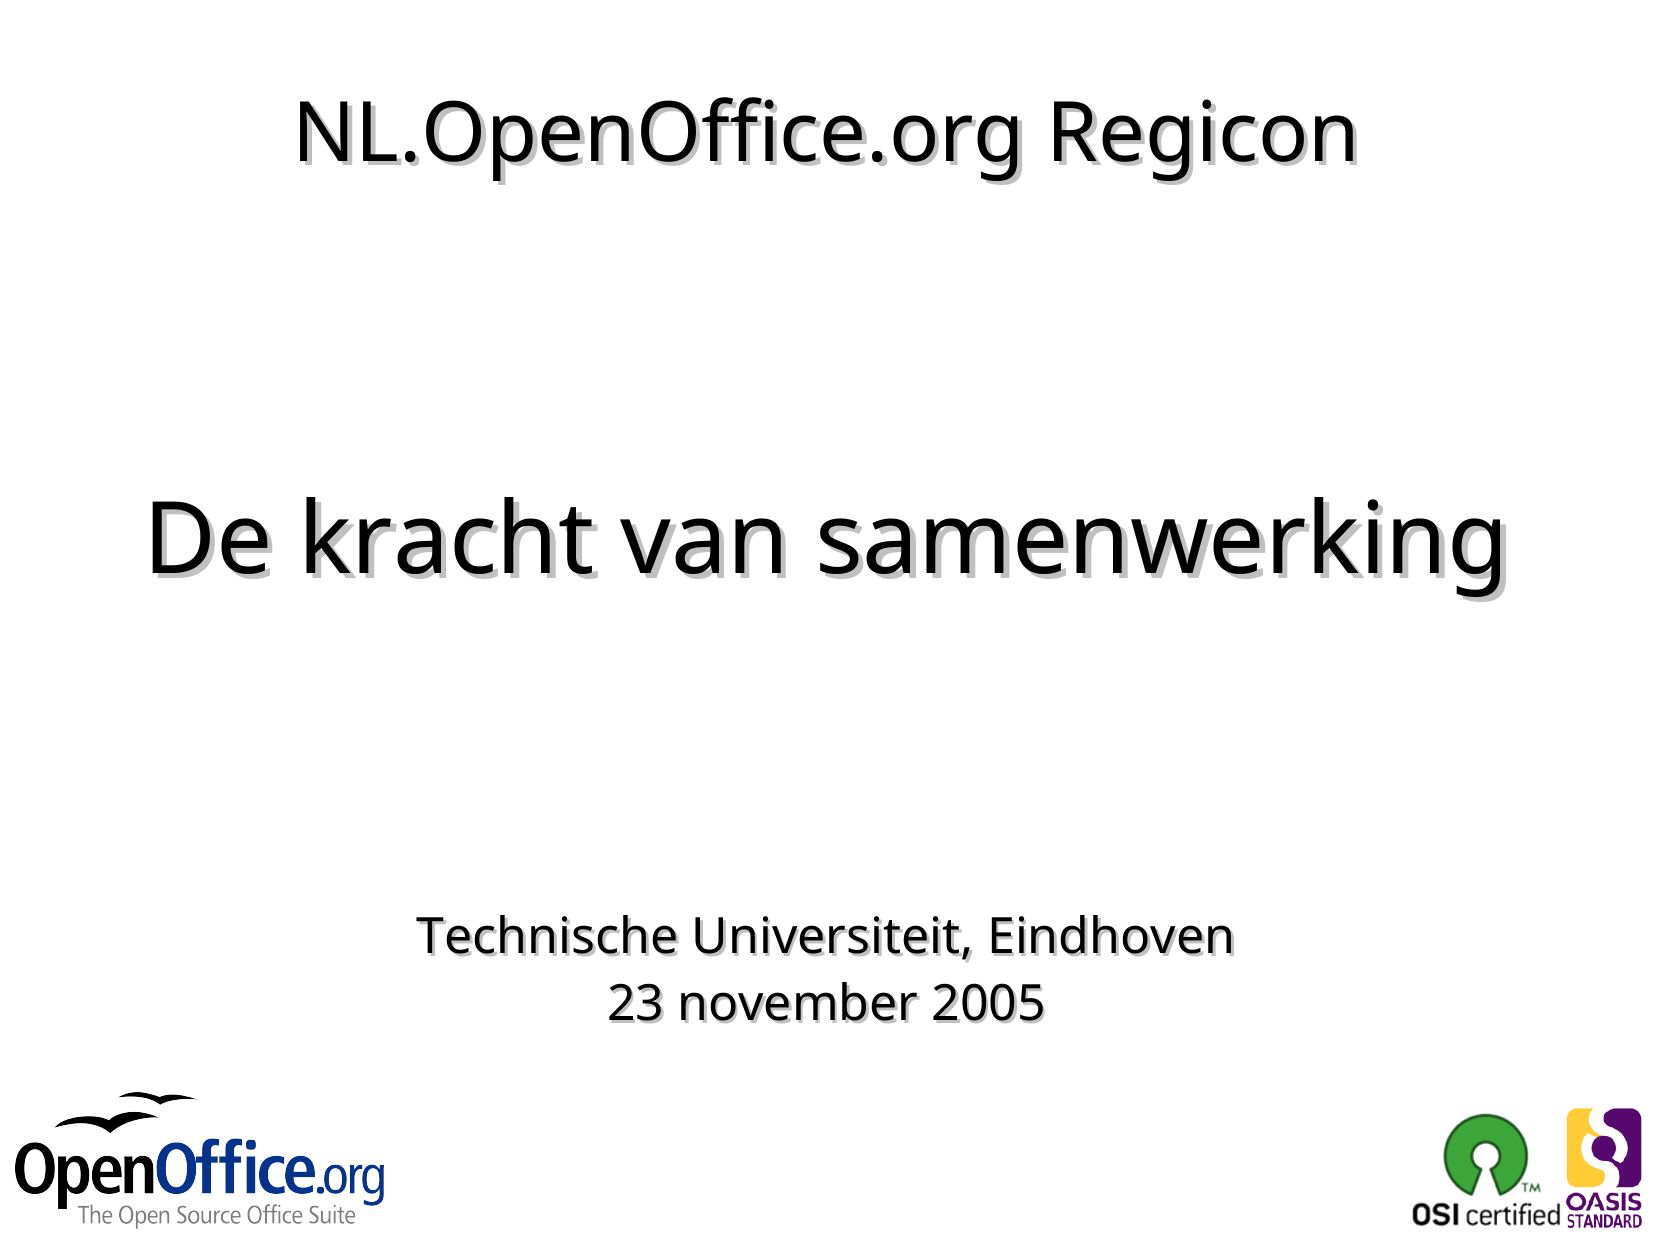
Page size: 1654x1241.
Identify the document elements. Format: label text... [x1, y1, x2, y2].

picture [15, 1092, 384, 1229]
subtitle De kracht van samenwerking Technische Universiteit, Eindhoven 23 november 2005 [82, 295, 1571, 1069]
picture [1405, 1102, 1654, 1238]
title NL.OpenOffice.org Regicon [82, 49, 1571, 207]
